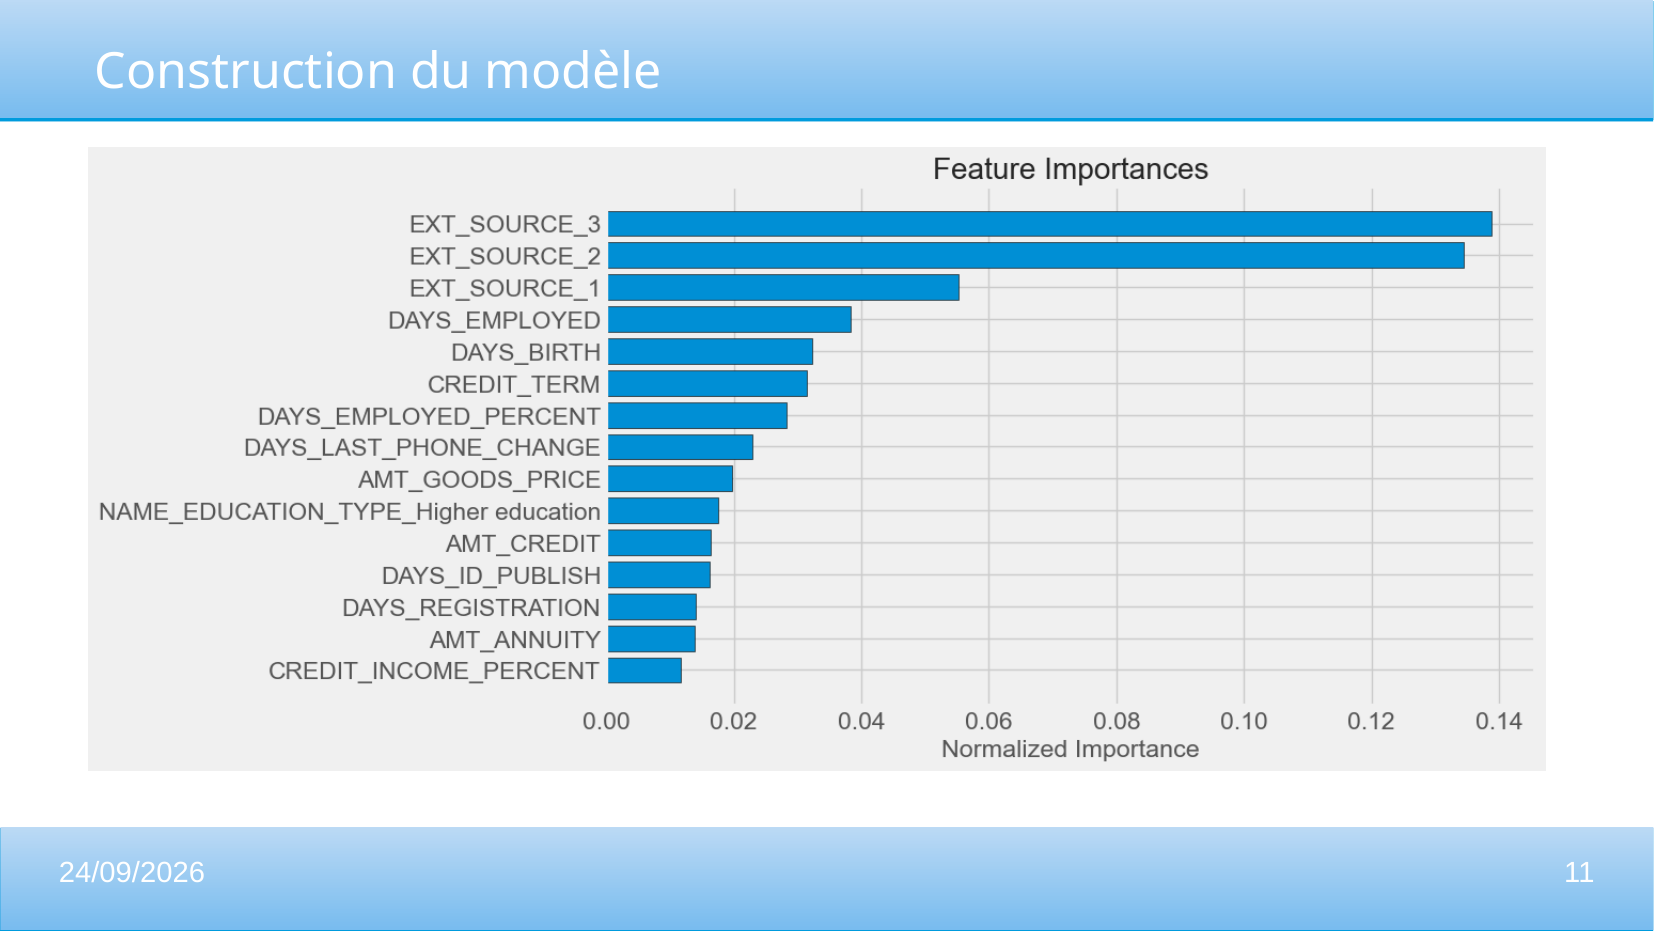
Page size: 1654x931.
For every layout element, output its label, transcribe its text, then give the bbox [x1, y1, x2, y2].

title Construction du modèle [59, 29, 1595, 108]
picture [88, 147, 1546, 771]
